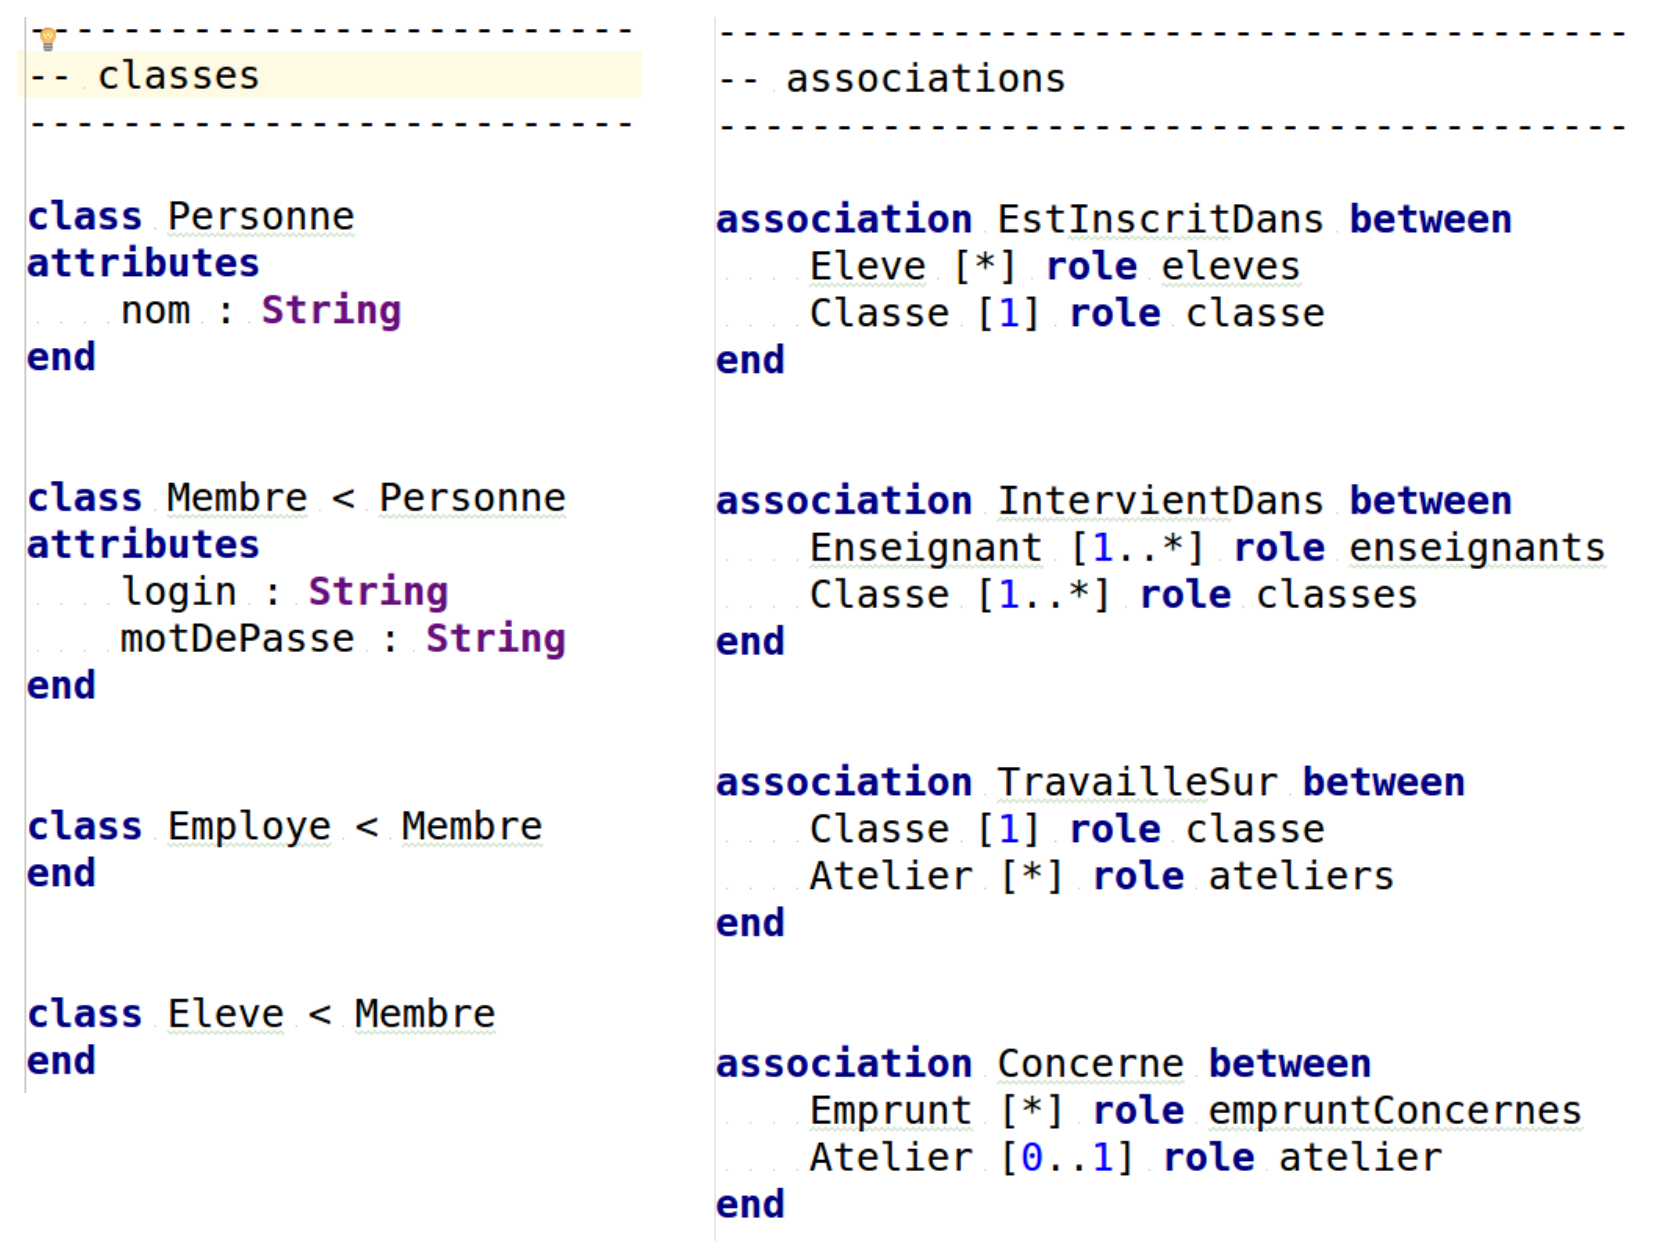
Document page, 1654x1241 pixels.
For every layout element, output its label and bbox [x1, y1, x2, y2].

picture [17, 17, 642, 1093]
picture [714, 17, 1626, 1241]
